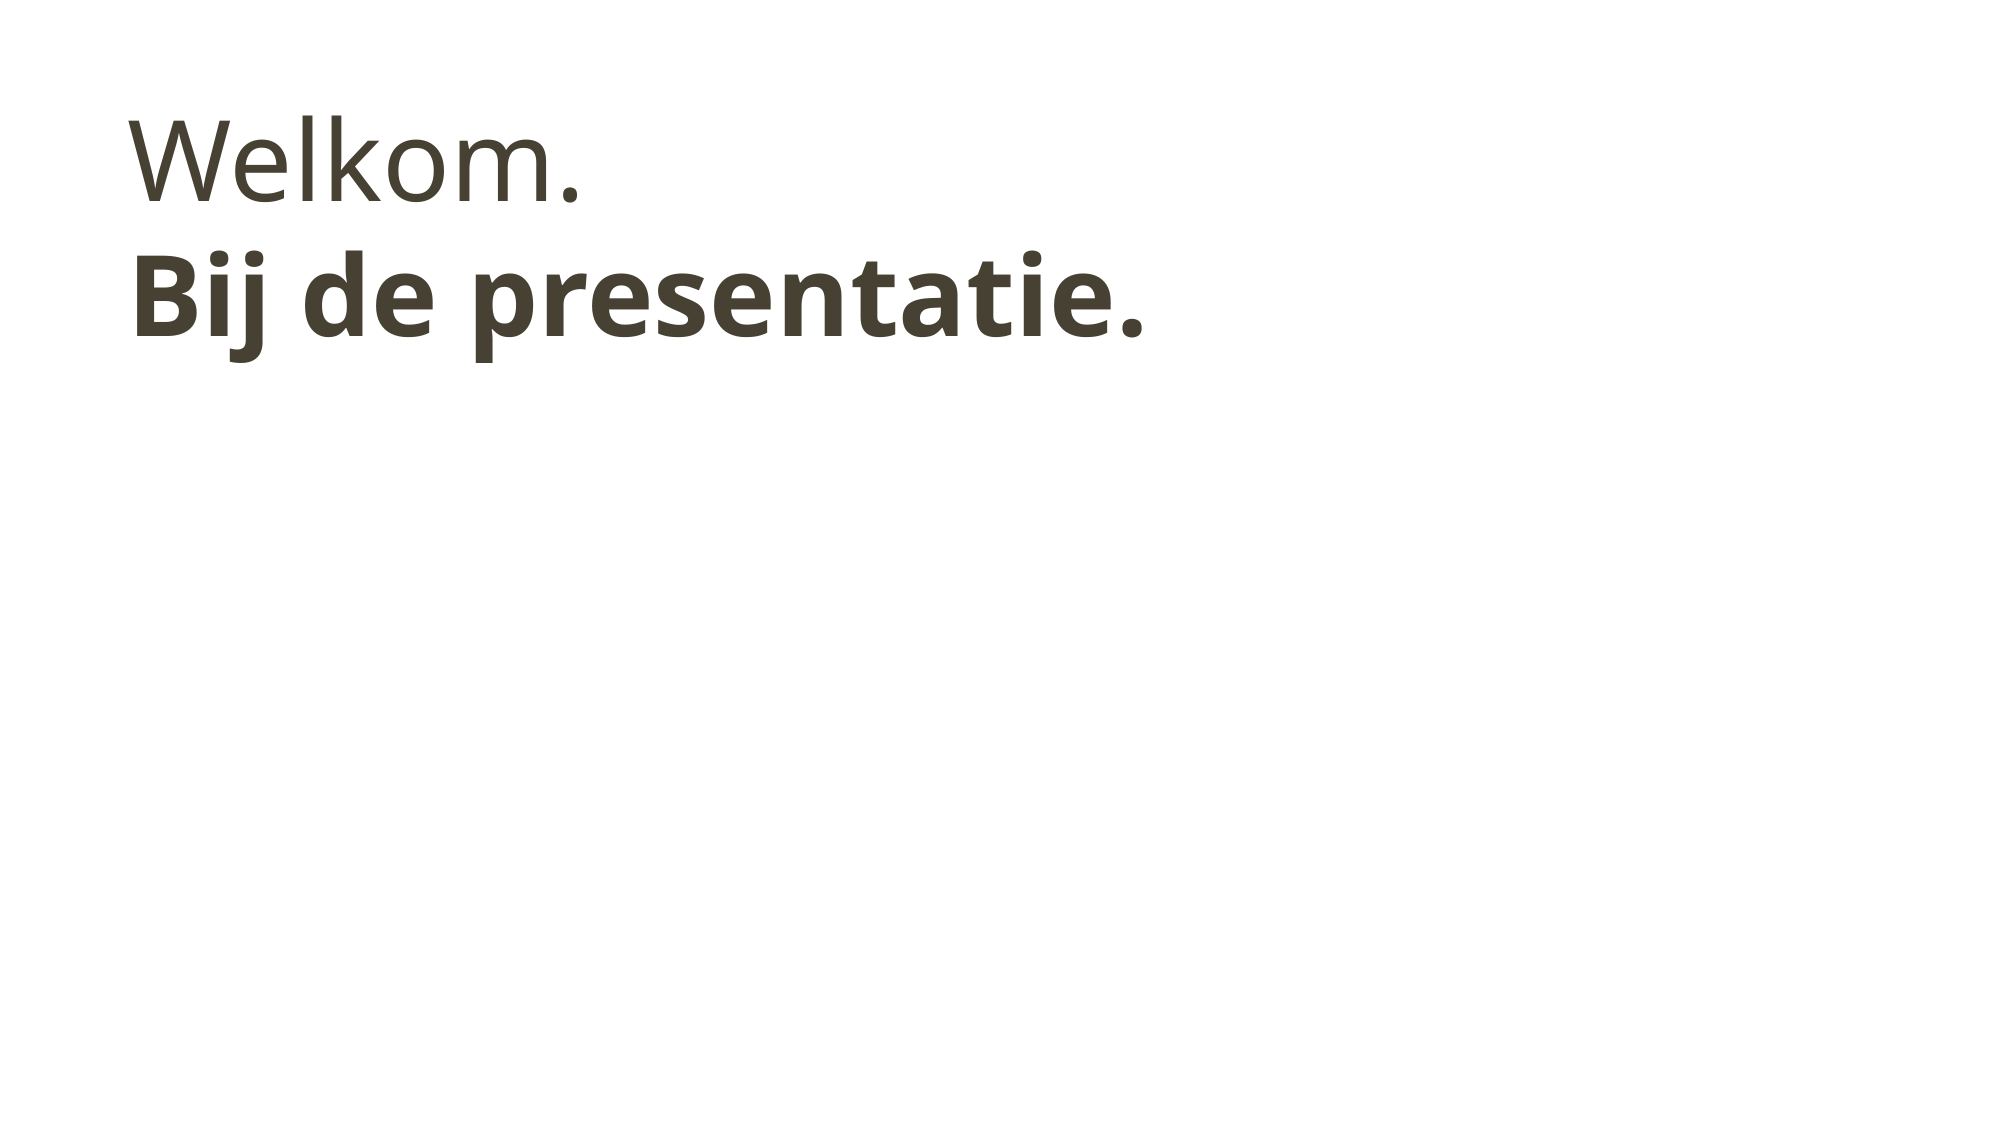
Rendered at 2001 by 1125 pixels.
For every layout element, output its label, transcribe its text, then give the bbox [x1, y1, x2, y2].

text_box Welkom. Bij de presentatie. [112, 81, 1836, 370]
